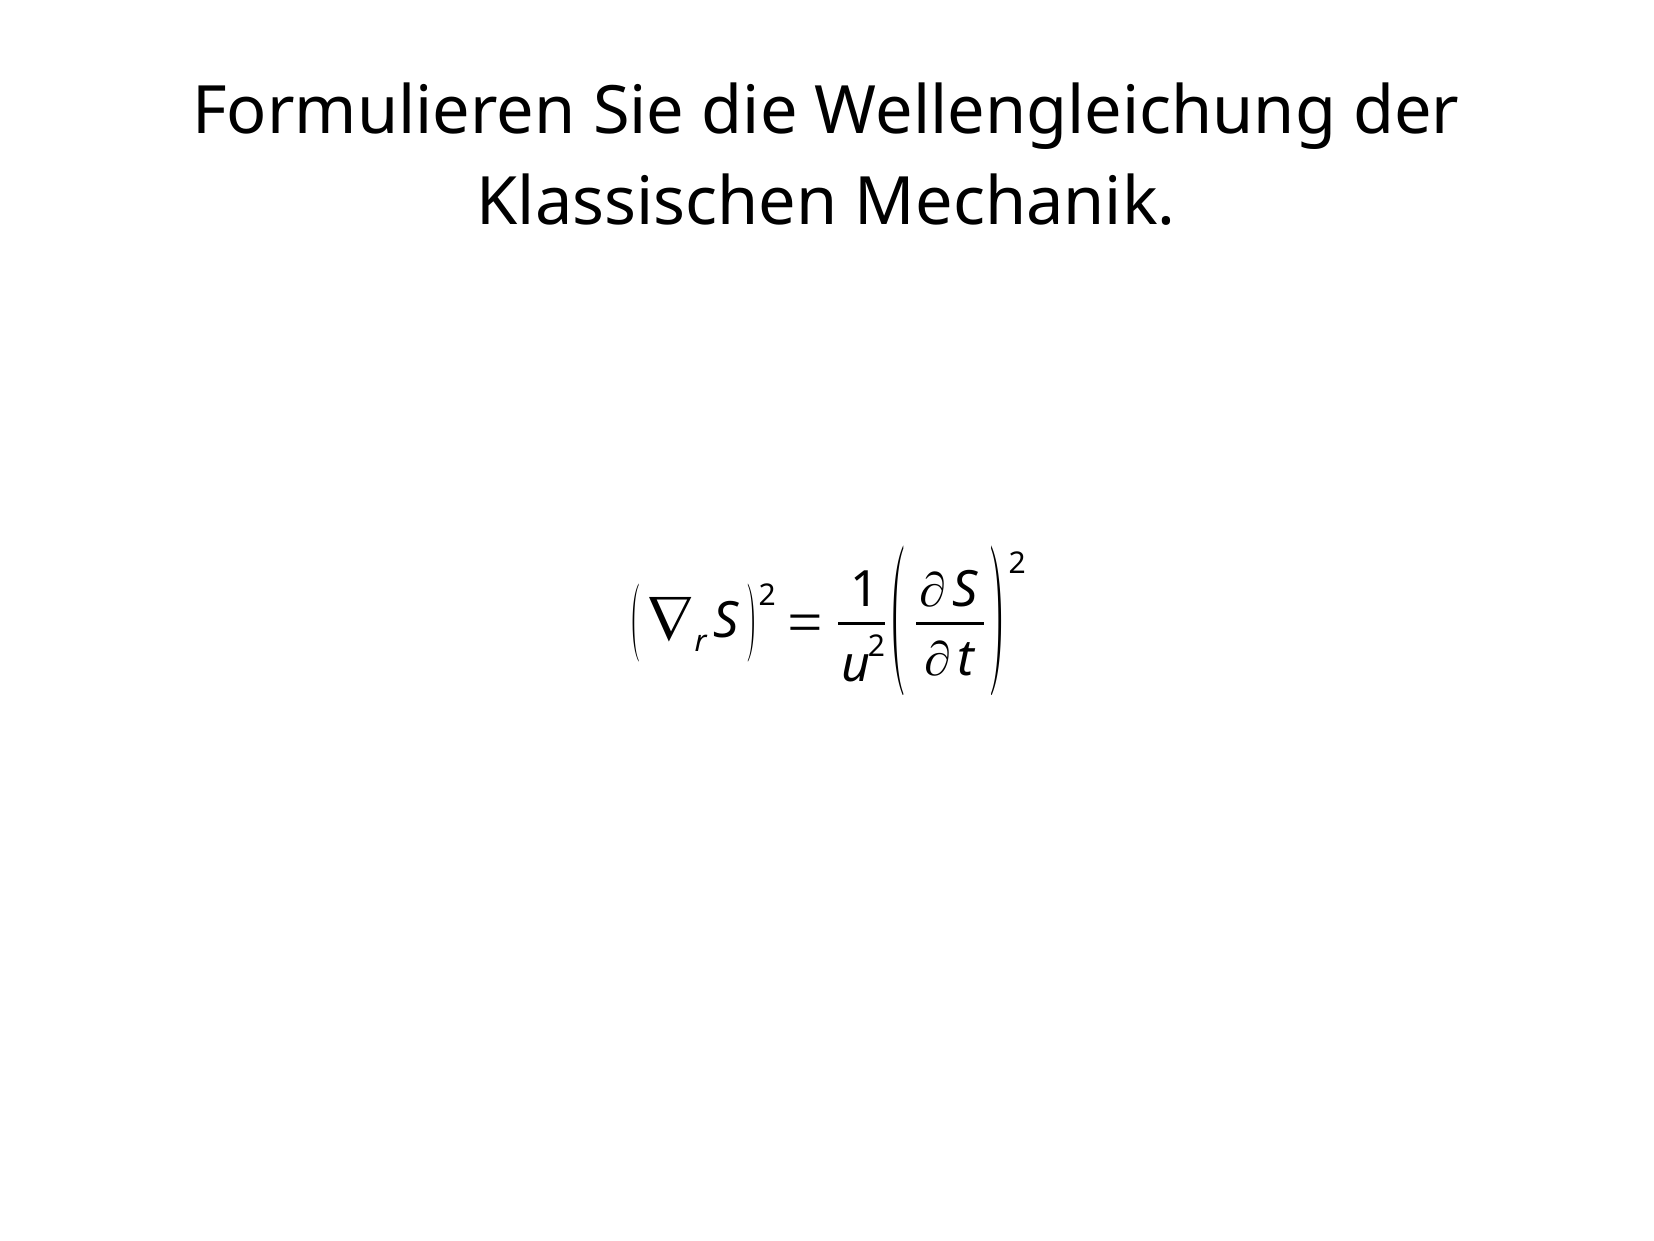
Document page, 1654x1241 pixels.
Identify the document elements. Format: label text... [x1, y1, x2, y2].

chart [624, 545, 1030, 695]
title Formulieren Sie die Wellengleichung der Klassischen Mechanik. [82, 49, 1571, 257]
